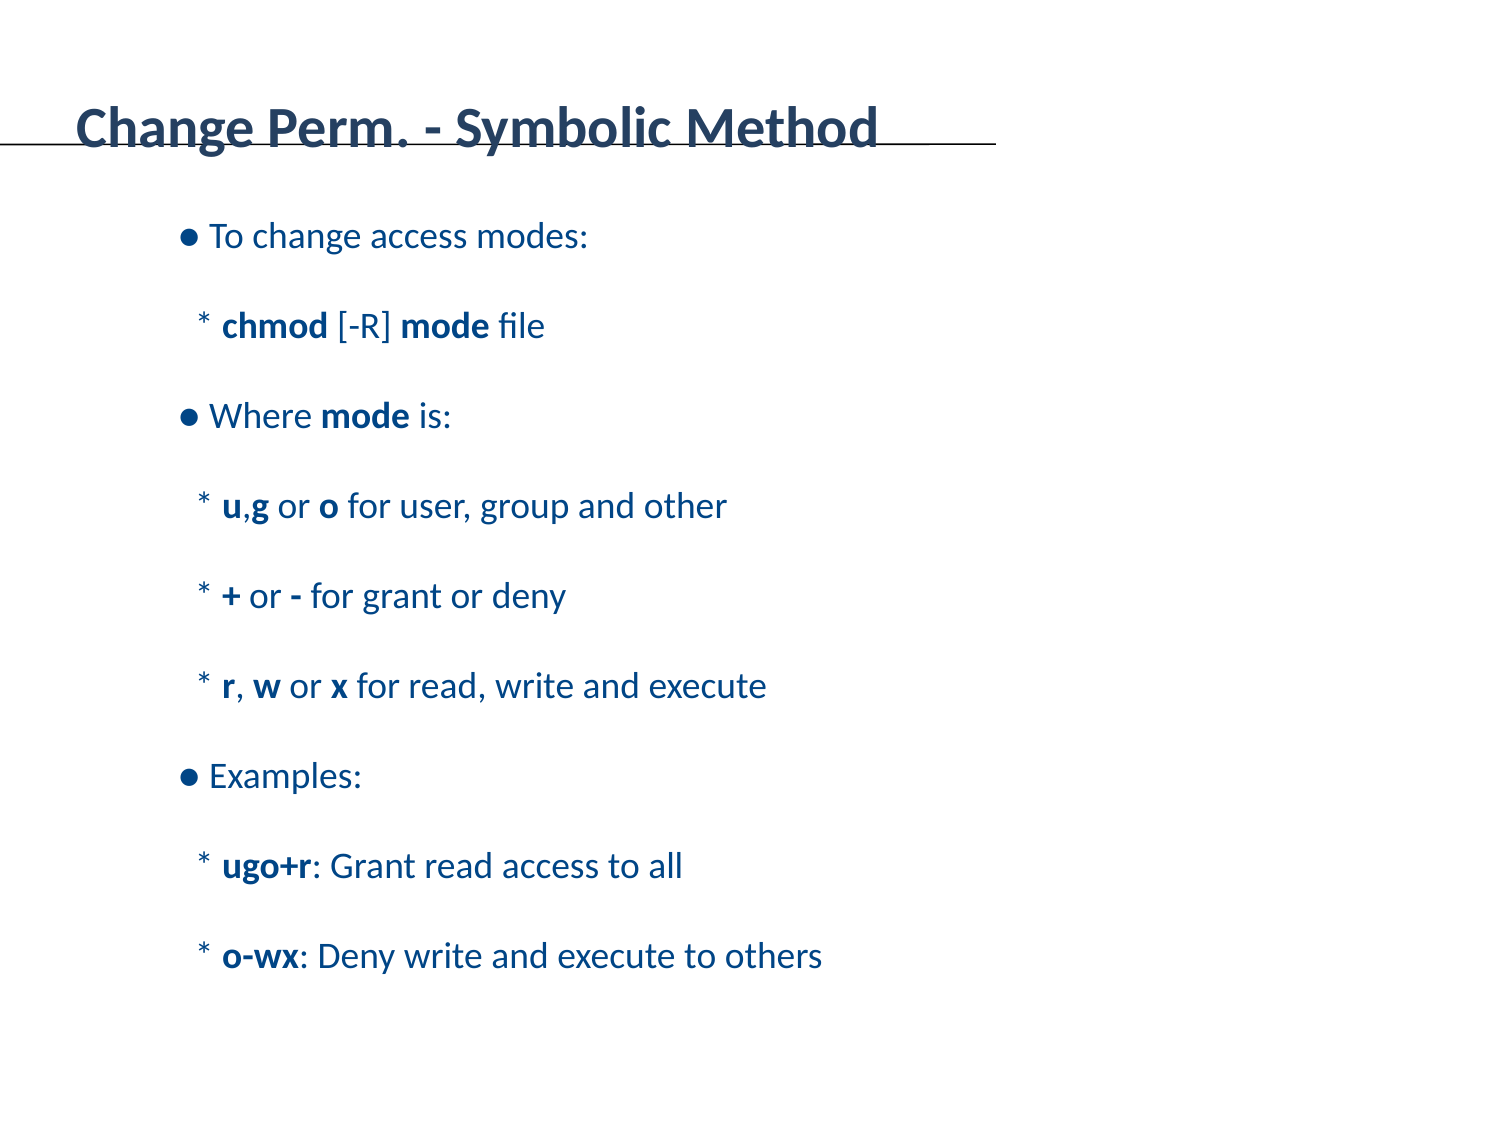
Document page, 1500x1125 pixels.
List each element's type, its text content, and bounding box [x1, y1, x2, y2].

text_box ● To change access modes: * chmod [-R] mode file ● Where mode is: * u,g or o for user, group and other * + or - for grant or deny * r, w or x for read, write and execute ● Examples: * ugo+r: Grant read access to all * o-wx: Deny write and execute to others [163, 159, 1398, 984]
text_box Change Perm. - Symbolic Method [61, 81, 1202, 167]
